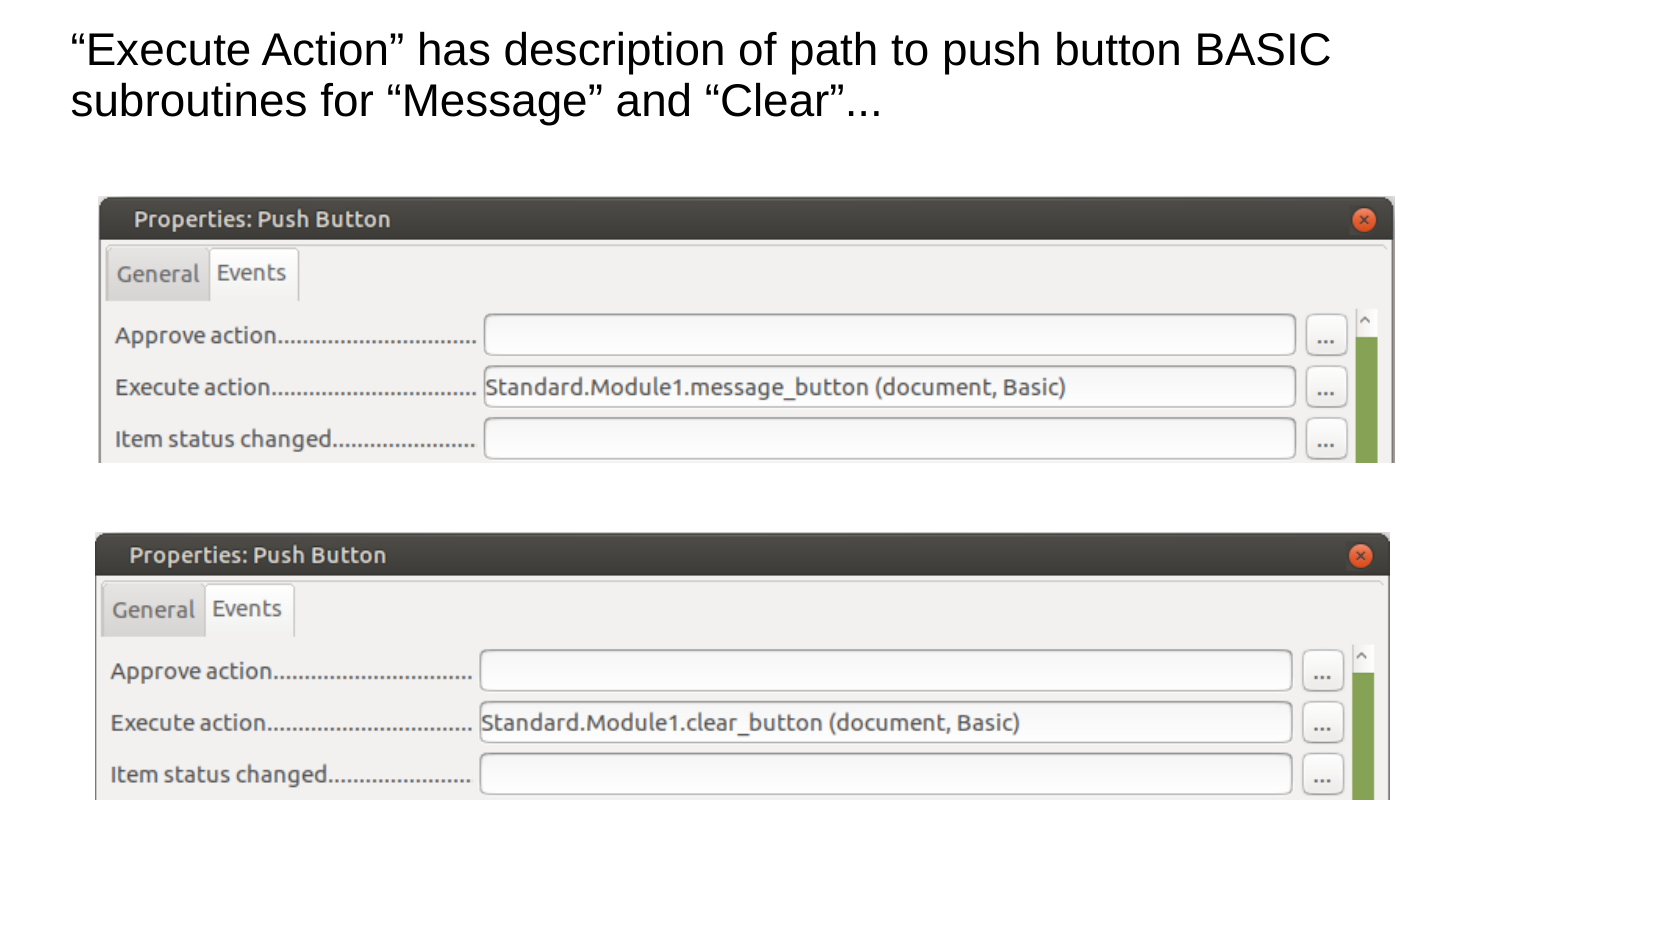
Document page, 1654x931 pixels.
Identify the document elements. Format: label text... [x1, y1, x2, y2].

picture [98, 196, 1395, 463]
subtitle “Execute Action” has description of path to push button BASIC subroutines for “Message” and “Clear”... [70, 23, 1559, 144]
picture [95, 532, 1390, 800]
